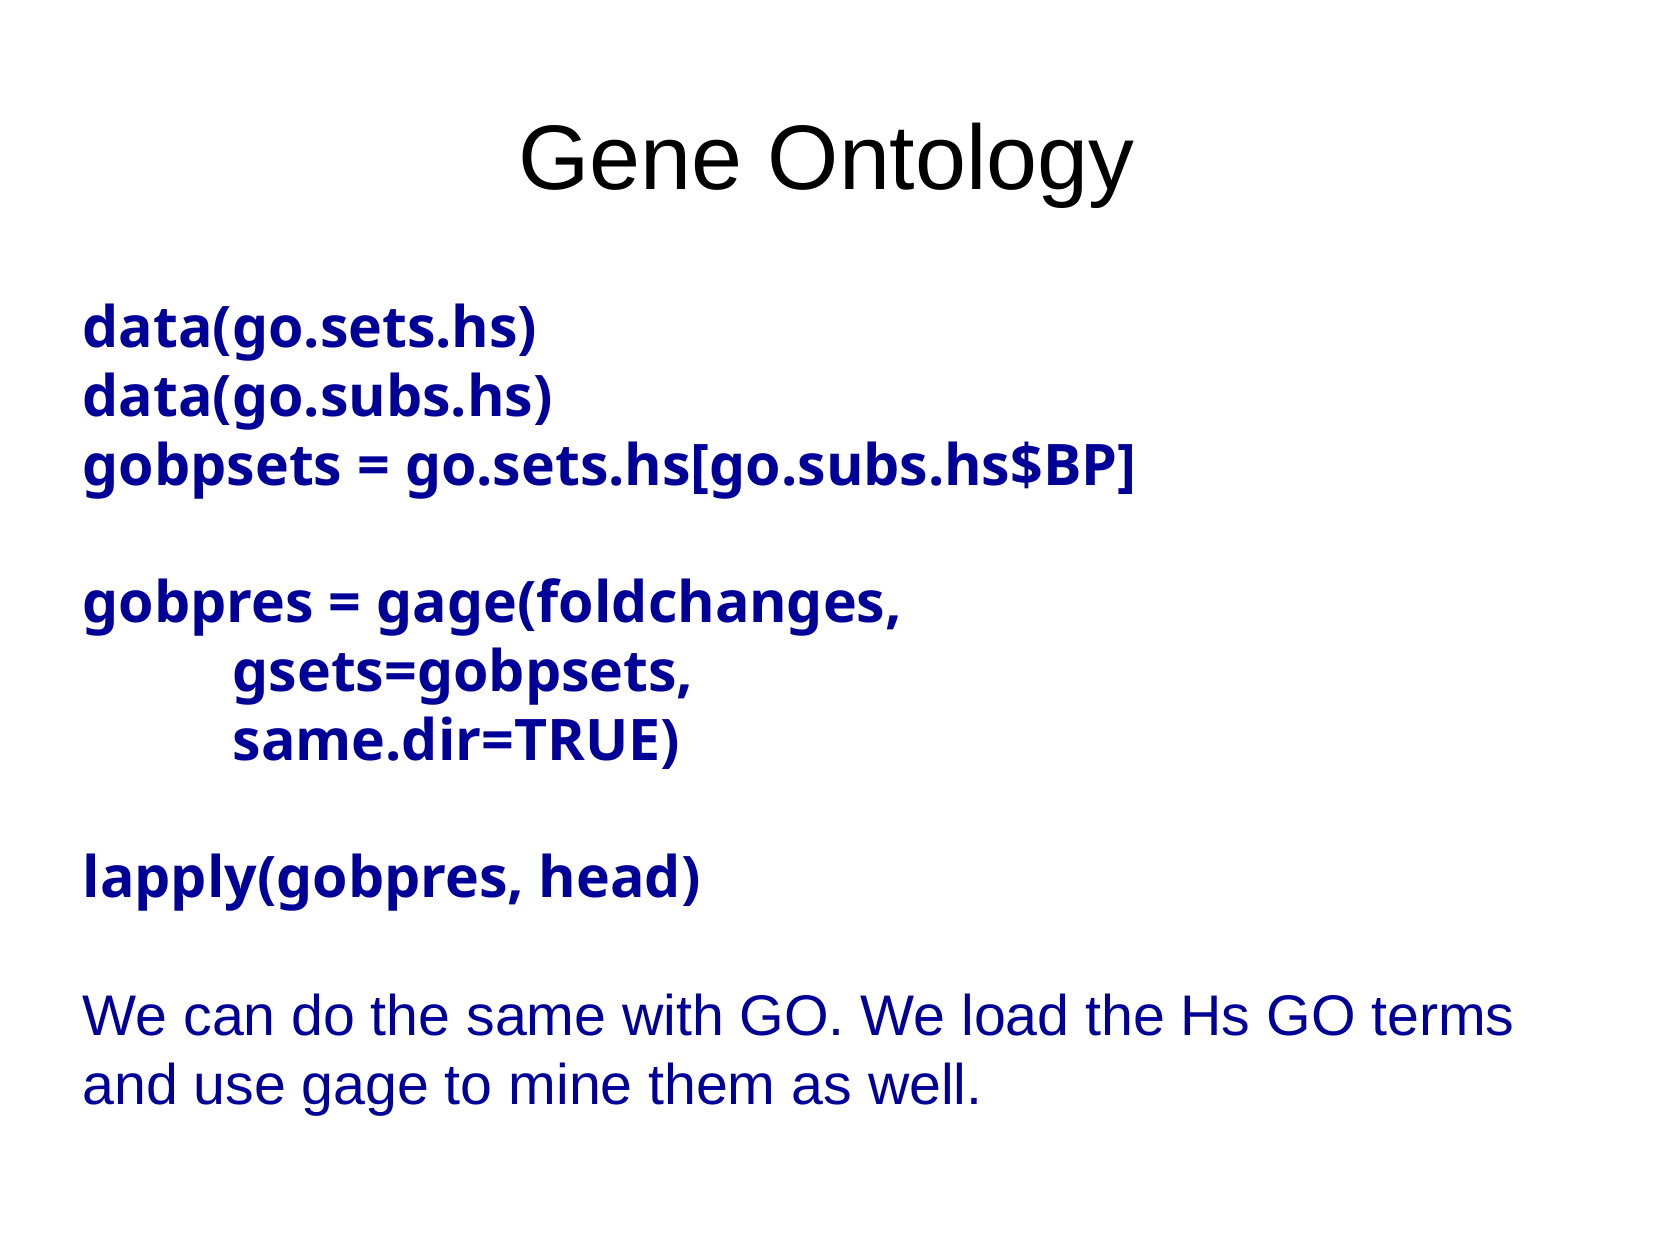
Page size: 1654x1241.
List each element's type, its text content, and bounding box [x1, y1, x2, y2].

text_box Gene Ontology [82, 49, 1571, 257]
text_box data(go.sets.hs) data(go.subs.hs) gobpsets = go.sets.hs[go.subs.hs$BP] gobpres = gage(foldchanges, gsets=gobpsets, same.dir=TRUE) lapply(gobpres, head) We can do the same with GO. We load the Hs GO terms and use gage to mine them as well. [82, 290, 1571, 1122]
